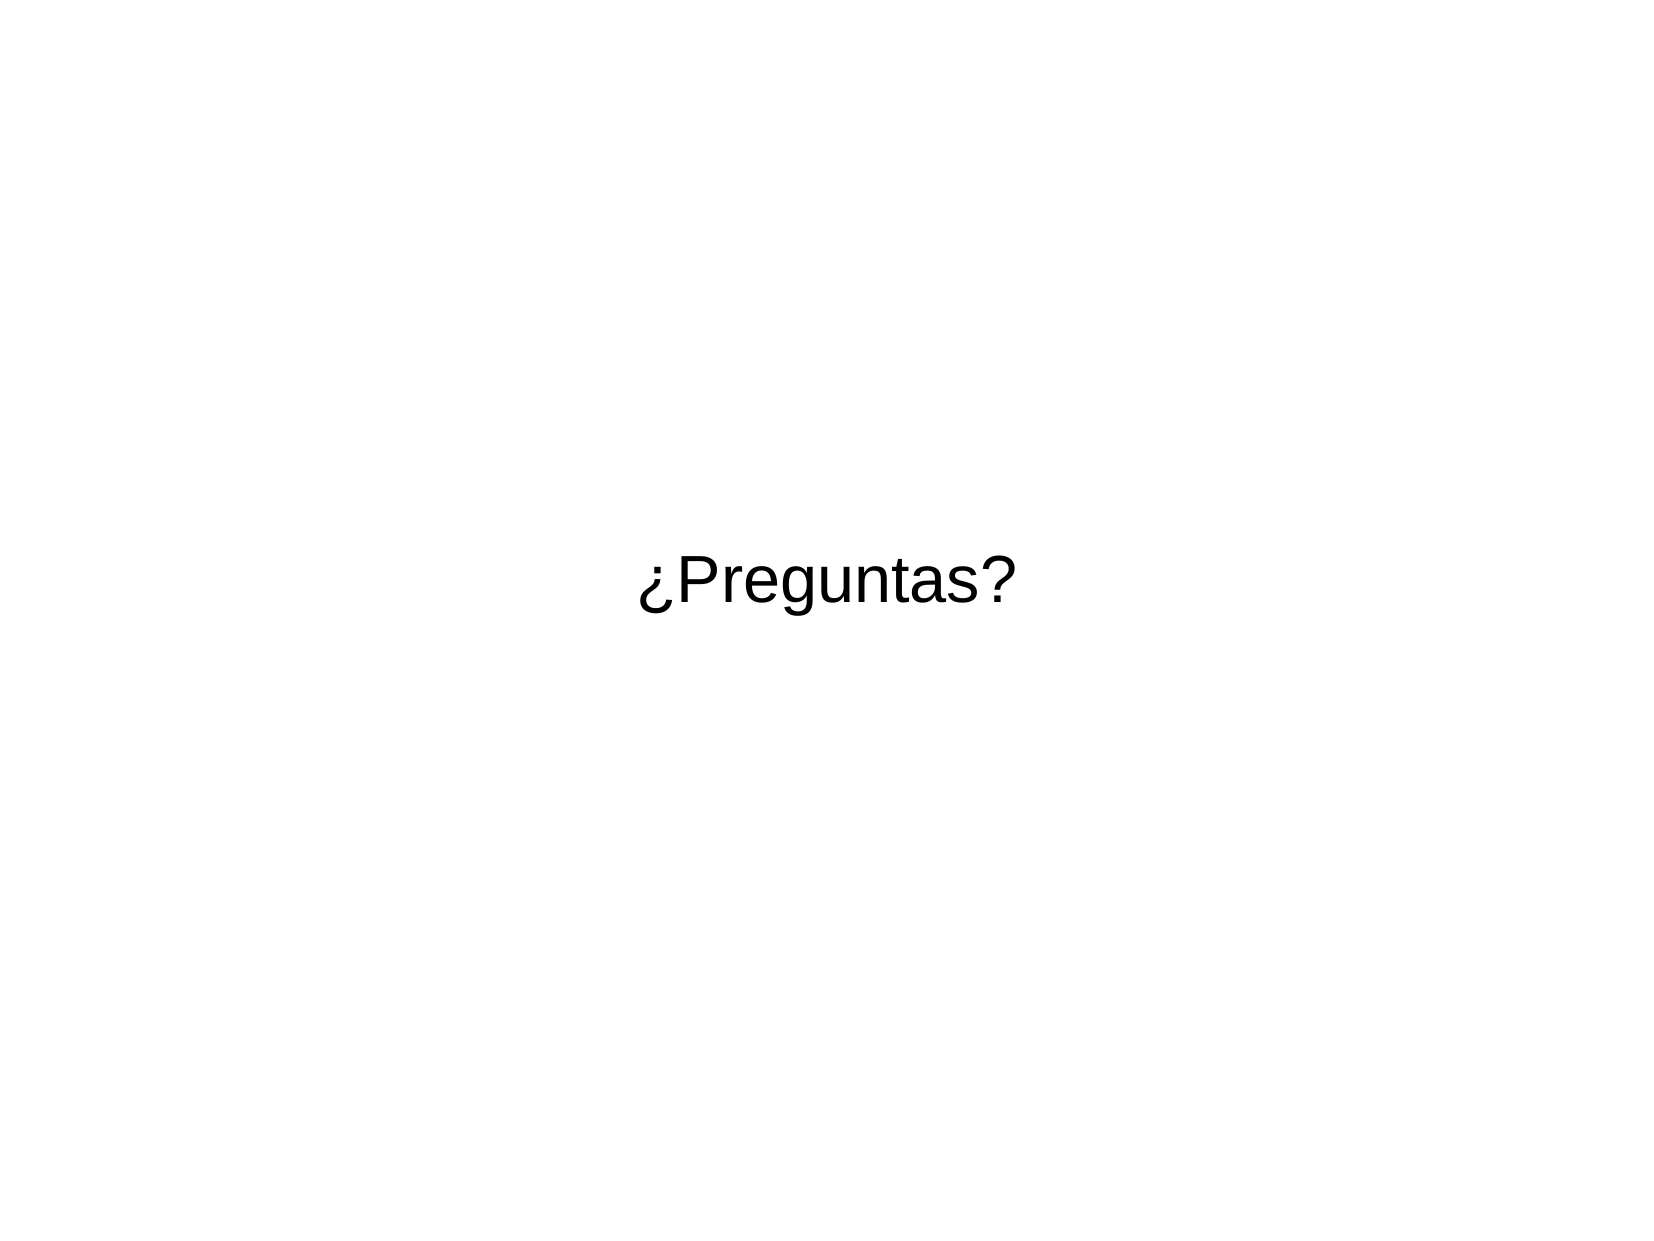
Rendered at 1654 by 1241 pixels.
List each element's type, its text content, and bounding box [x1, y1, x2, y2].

subtitle ¿Preguntas? [82, 56, 1571, 1102]
